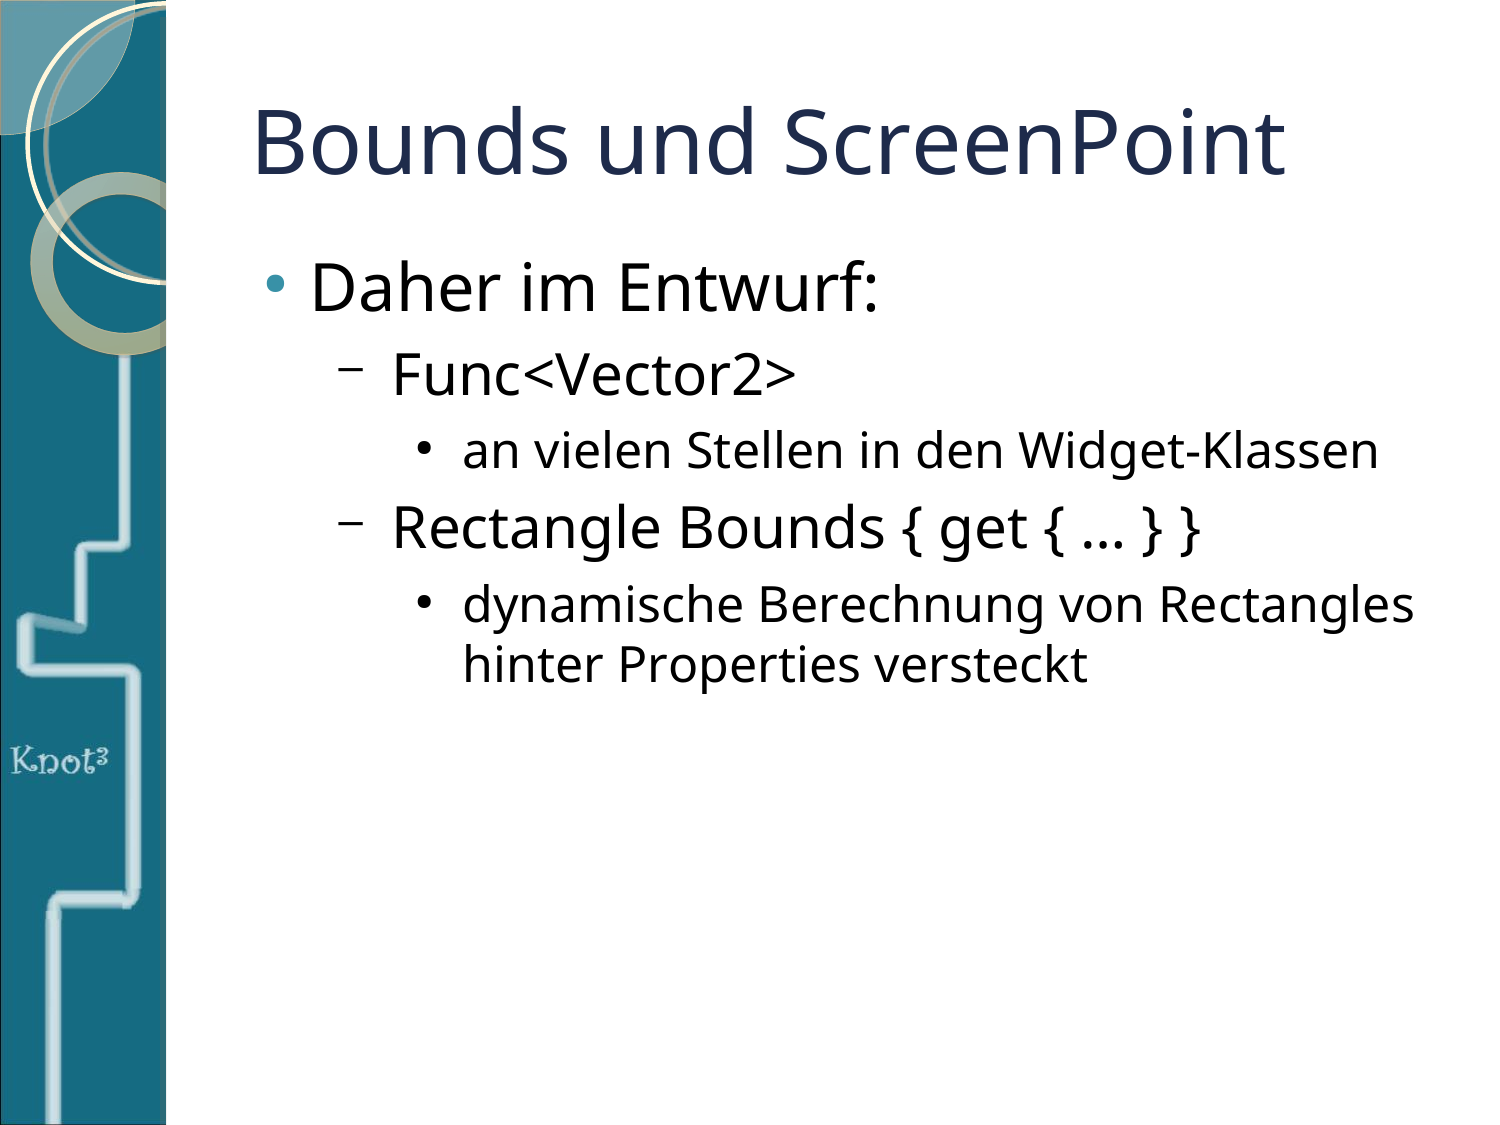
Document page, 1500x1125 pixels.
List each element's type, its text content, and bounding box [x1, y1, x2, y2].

title Bounds und ScreenPoint [235, 23, 1466, 237]
picture [0, 11, 166, 1125]
picture [136, 0, 166, 4]
list Daher im Entwurf: Func<Vector2> an vielen Stellen in den Widget-Klassen Rectangle Bounds { get { … } } dynamische Berechnung von Rectangles hinter Properties versteckt [235, 237, 1466, 906]
